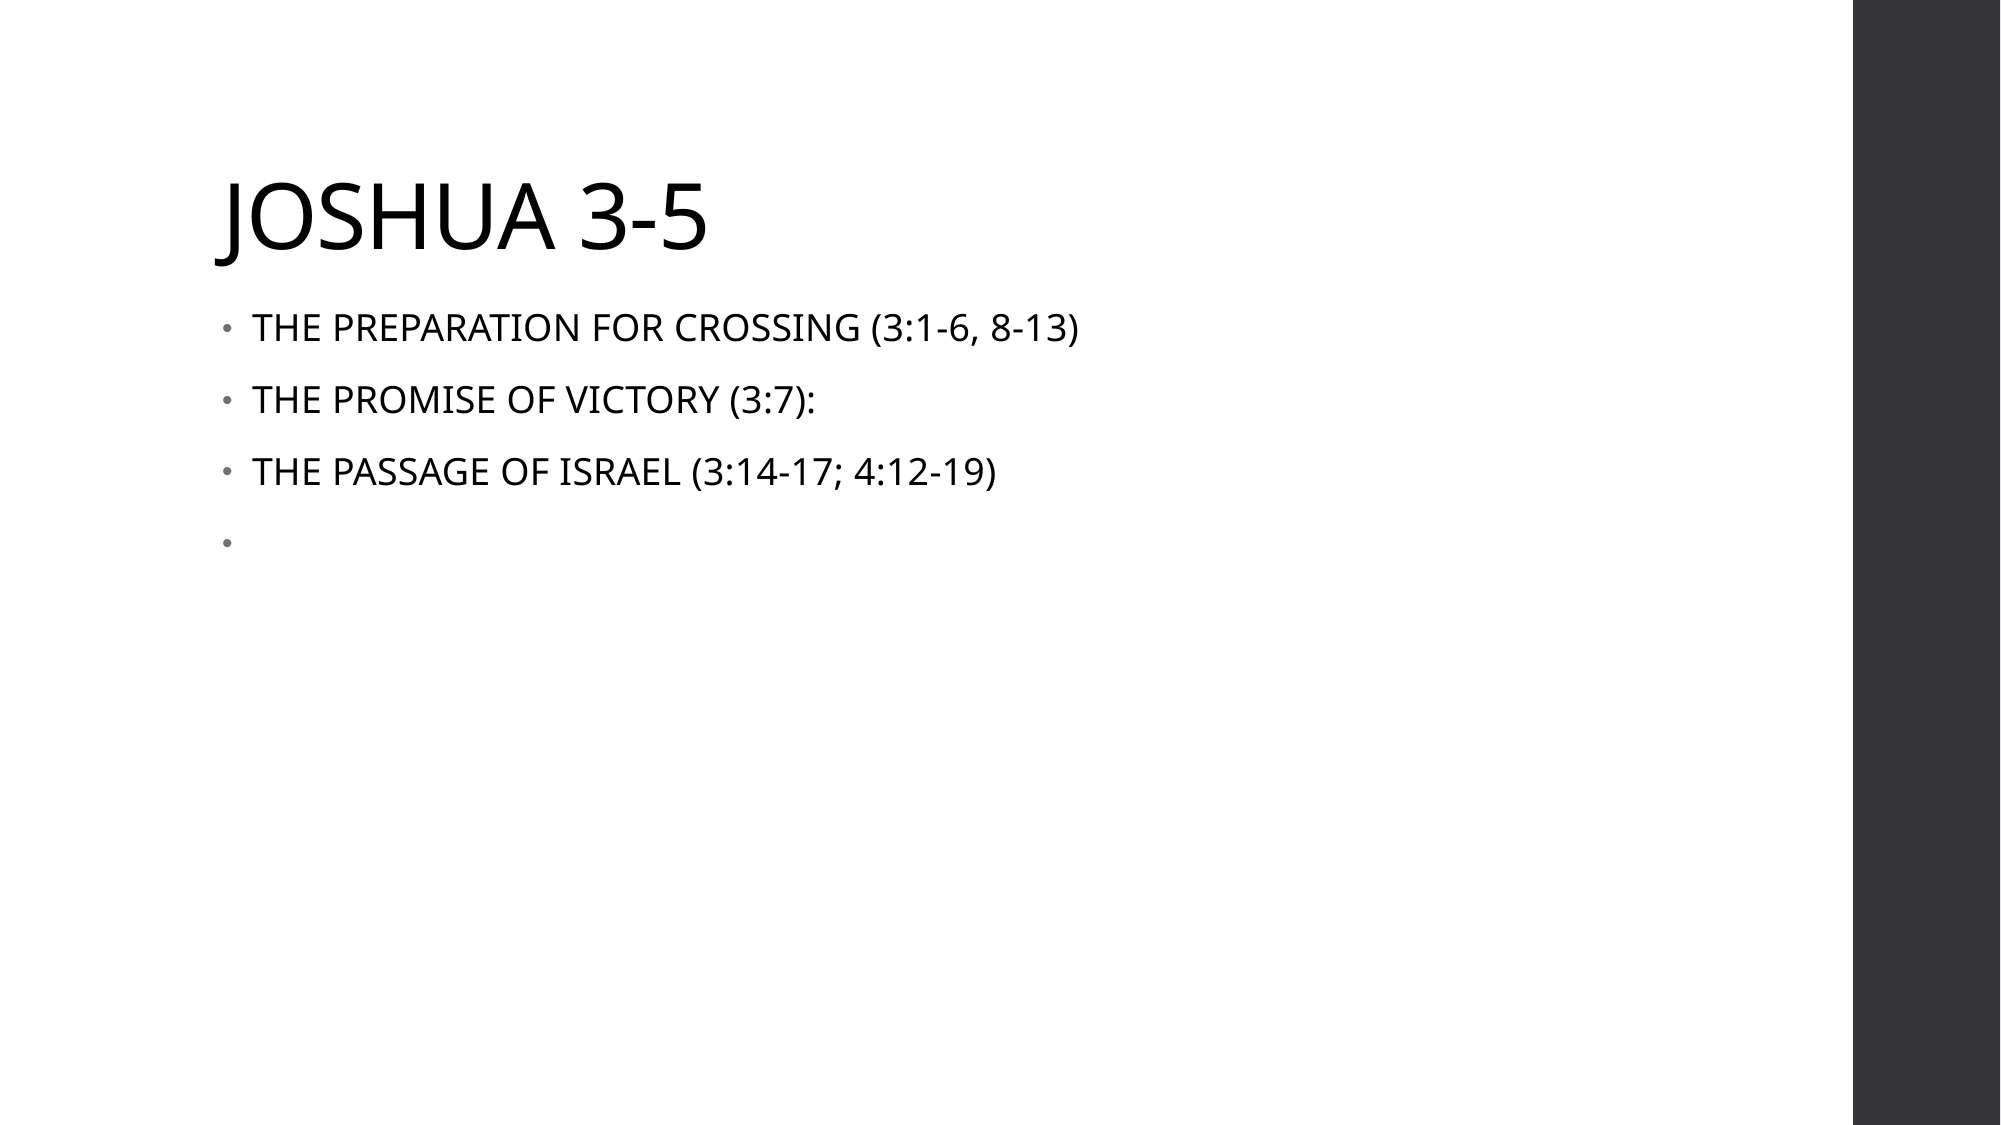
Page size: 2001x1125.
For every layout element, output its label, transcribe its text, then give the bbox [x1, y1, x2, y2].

title JOSHUA 3-5 [206, 60, 1797, 278]
list THE PREPARATION FOR CROSSING (3:1-6, 8-13) THE PROMISE OF VICTORY (3:7): THE PASSAGE OF ISRAEL (3:14-17; 4:12-19) [206, 299, 1617, 1014]
